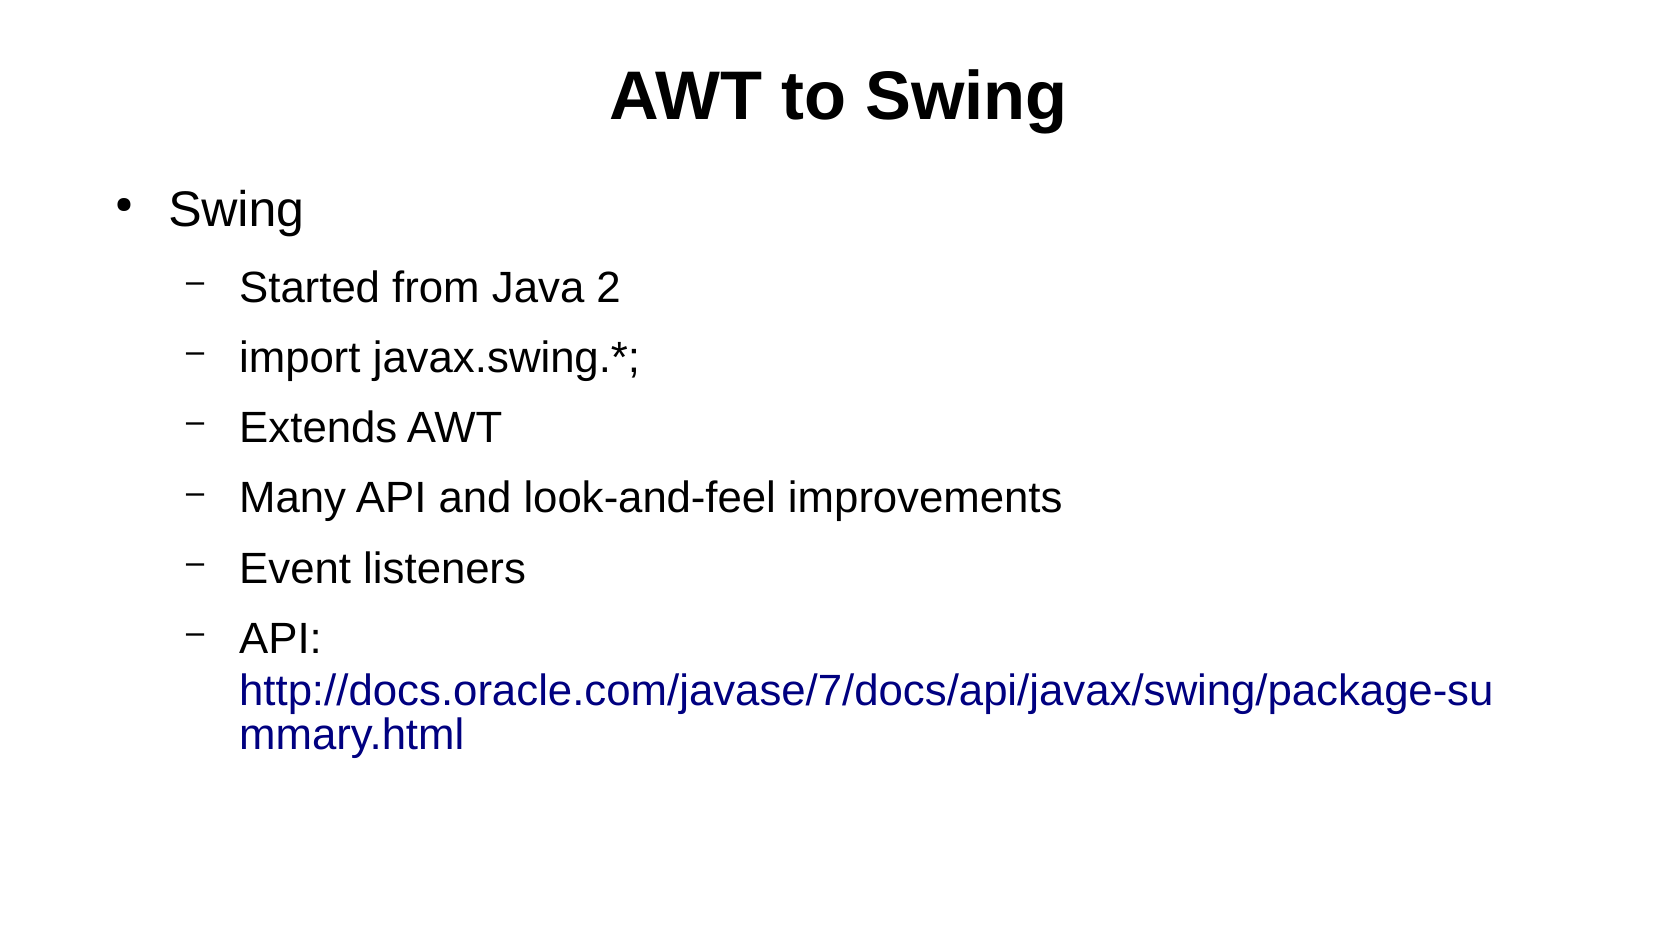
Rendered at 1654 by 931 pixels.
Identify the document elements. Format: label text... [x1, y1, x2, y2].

title AWT to Swing [82, 37, 1571, 147]
list Swing Started from Java 2 import javax.swing.*; Extends AWT Many API and look-and-feel improvements Event listeners API: http://docs.oracle.com/javase/7/docs/api/javax/swing/package-summary.html [82, 168, 1538, 889]
